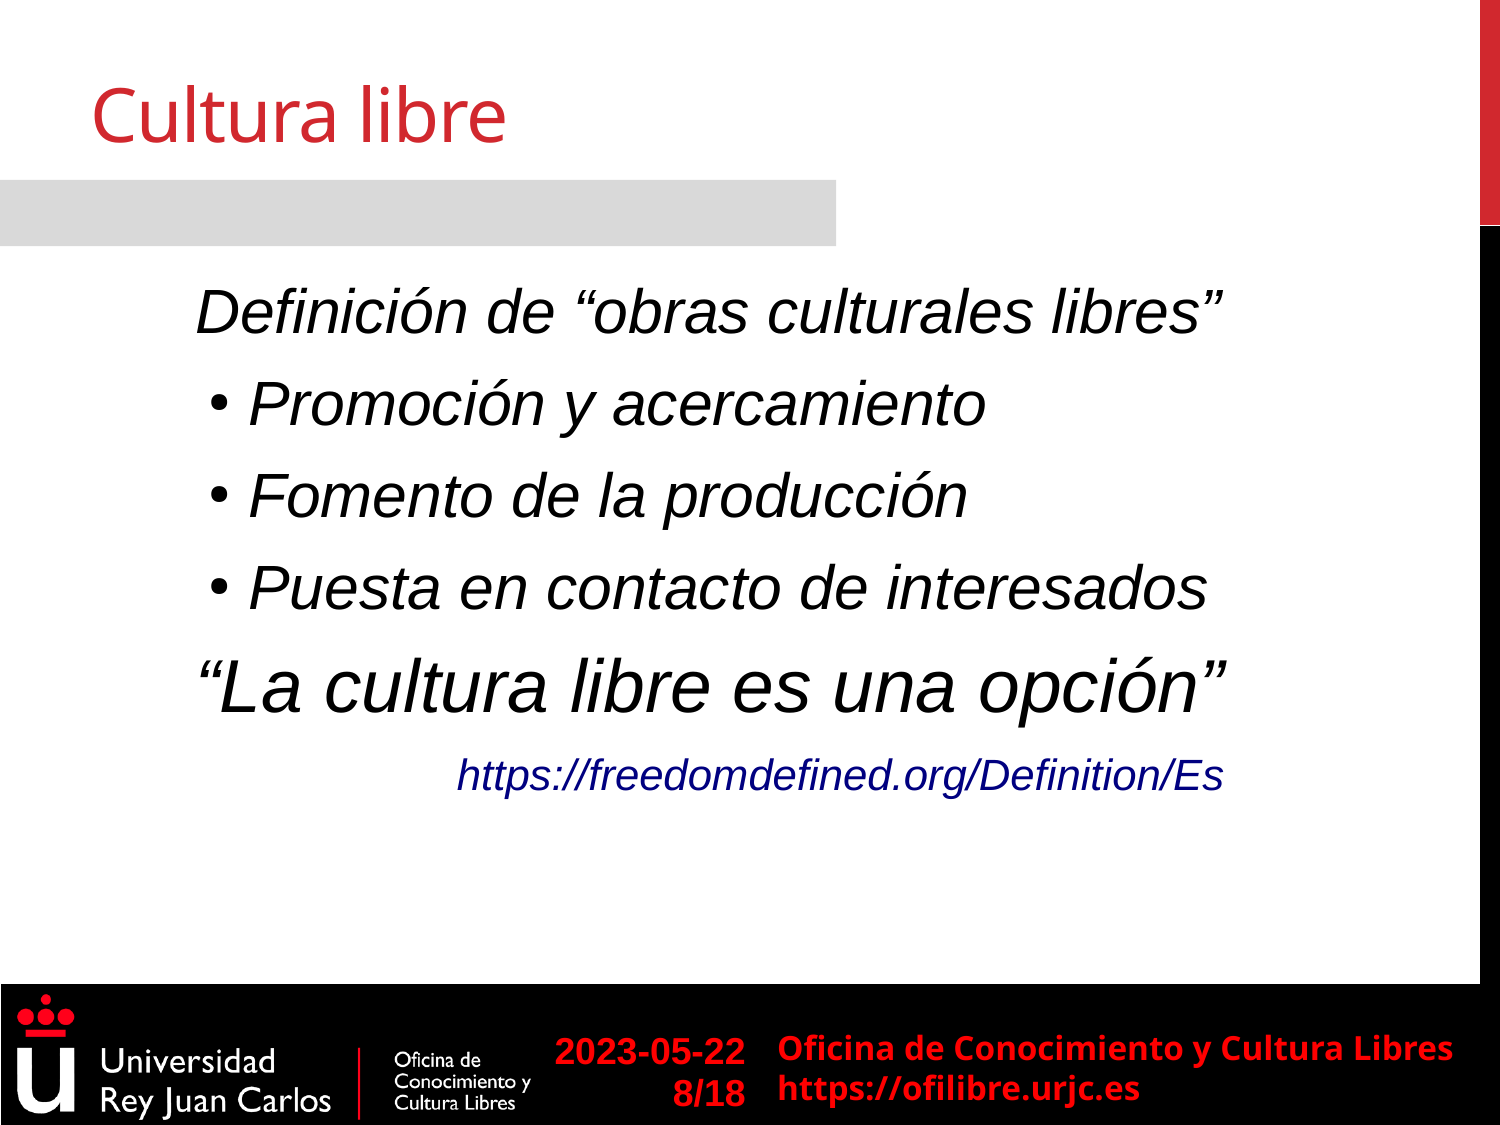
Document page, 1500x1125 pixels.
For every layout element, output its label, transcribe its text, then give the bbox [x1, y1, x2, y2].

picture [17, 994, 531, 1120]
text_box Cultura libre [0, 24, 1326, 172]
title [75, 15, 1425, 172]
list Definición de “obras culturales libres” Promoción y acercamiento Fomento de la producción Puesta en contacto de interesados “La cultura libre es una opción” https://freedomdefined.org/Definition/Es [180, 270, 1276, 961]
